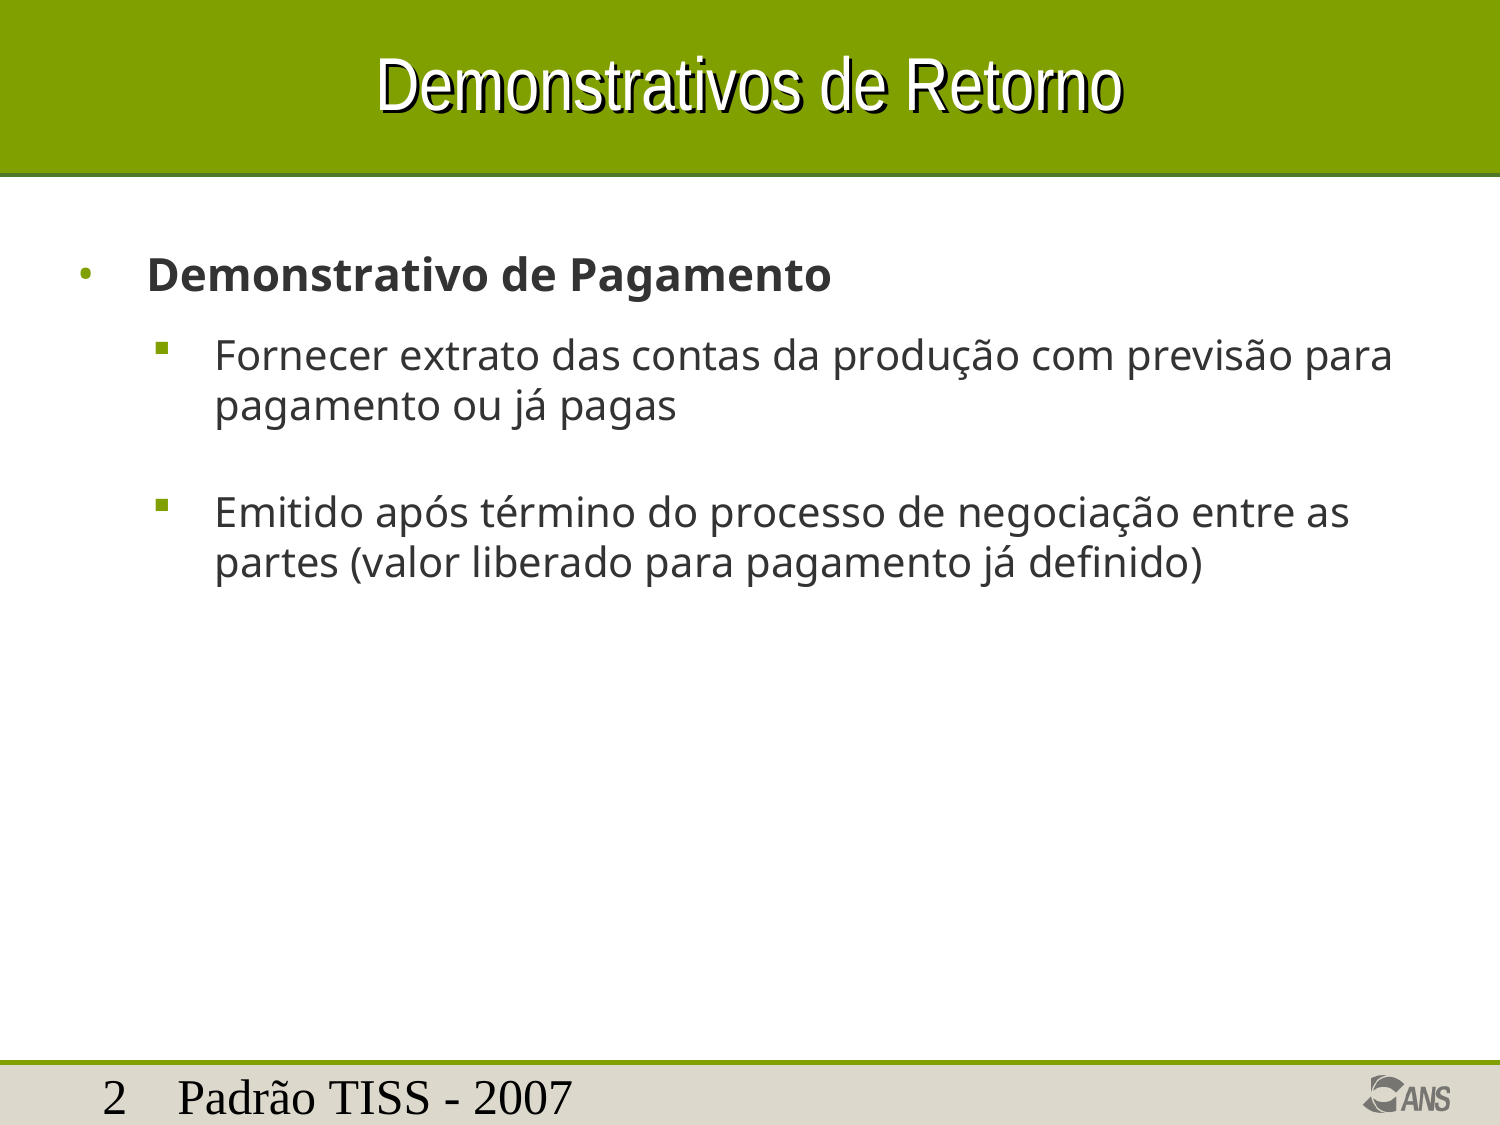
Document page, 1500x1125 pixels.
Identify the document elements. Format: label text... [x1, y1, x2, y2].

list Demonstrativo de Pagamento Fornecer extrato das contas da produção com previsão para pagamento ou já pagas Emitido após término do processo de negociação entre as partes (valor liberado para pagamento já definido) [62, 237, 1438, 1038]
title Demonstrativos de Retorno [24, 10, 1475, 161]
picture [1362, 1075, 1450, 1113]
